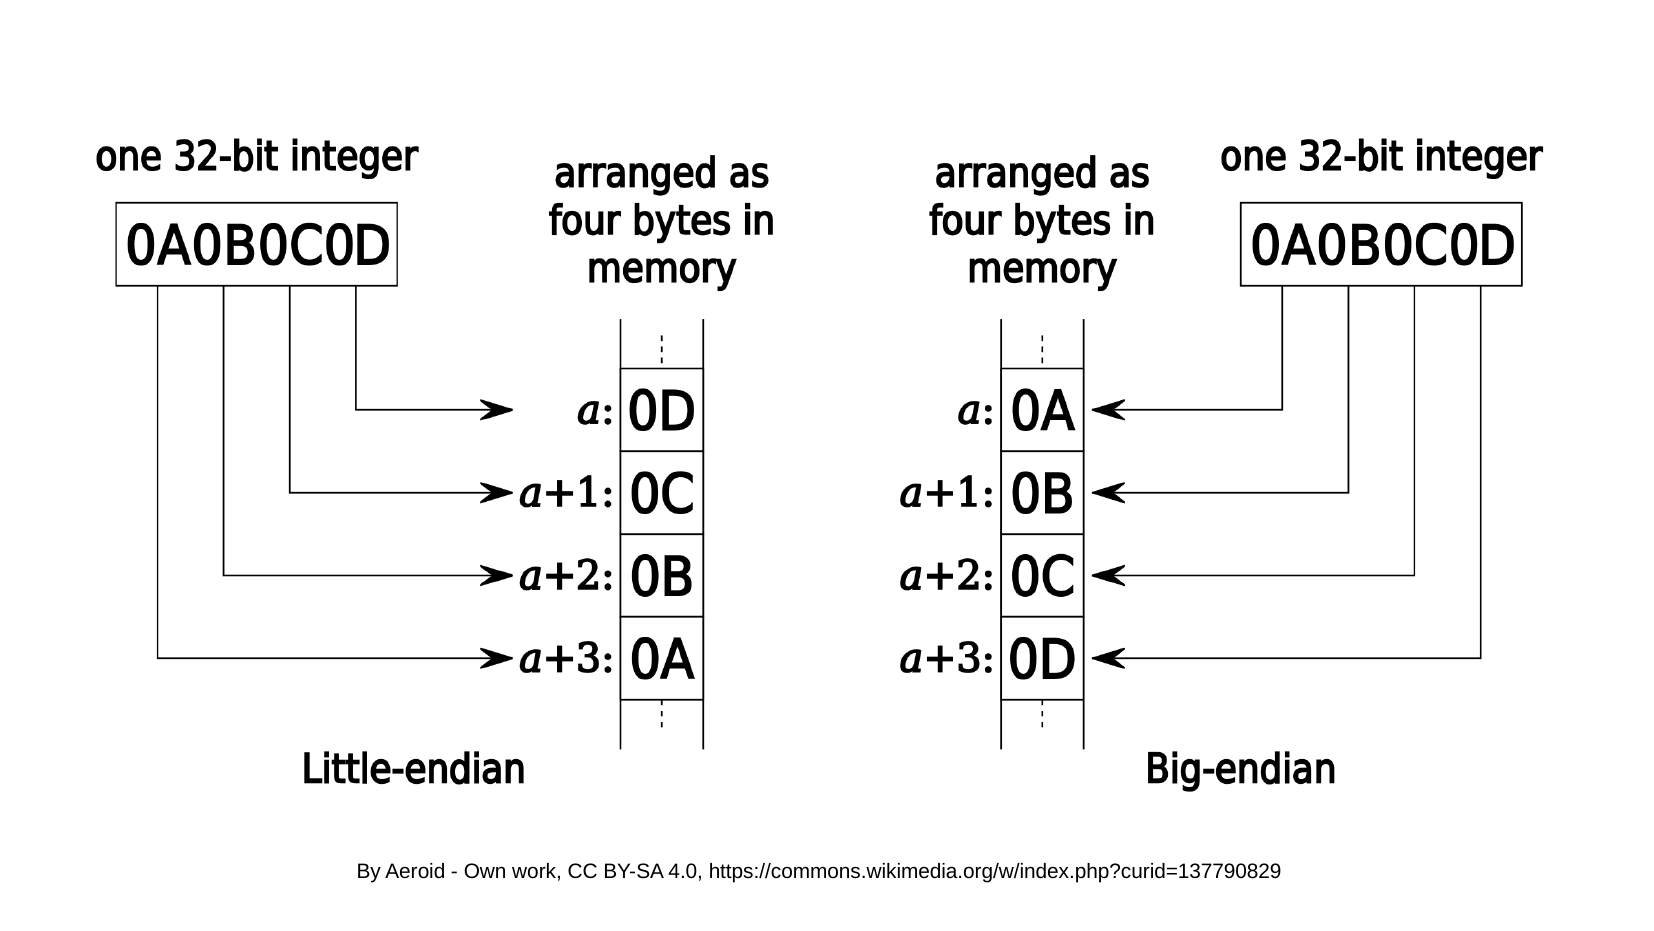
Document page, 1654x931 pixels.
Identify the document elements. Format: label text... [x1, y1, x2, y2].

subtitle By Aeroid - Own work, CC BY-SA 4.0, https://commons.wikimedia.org/w/index.php?curid=137790829 [75, 865, 1564, 884]
picture [0, 37, 1654, 865]
